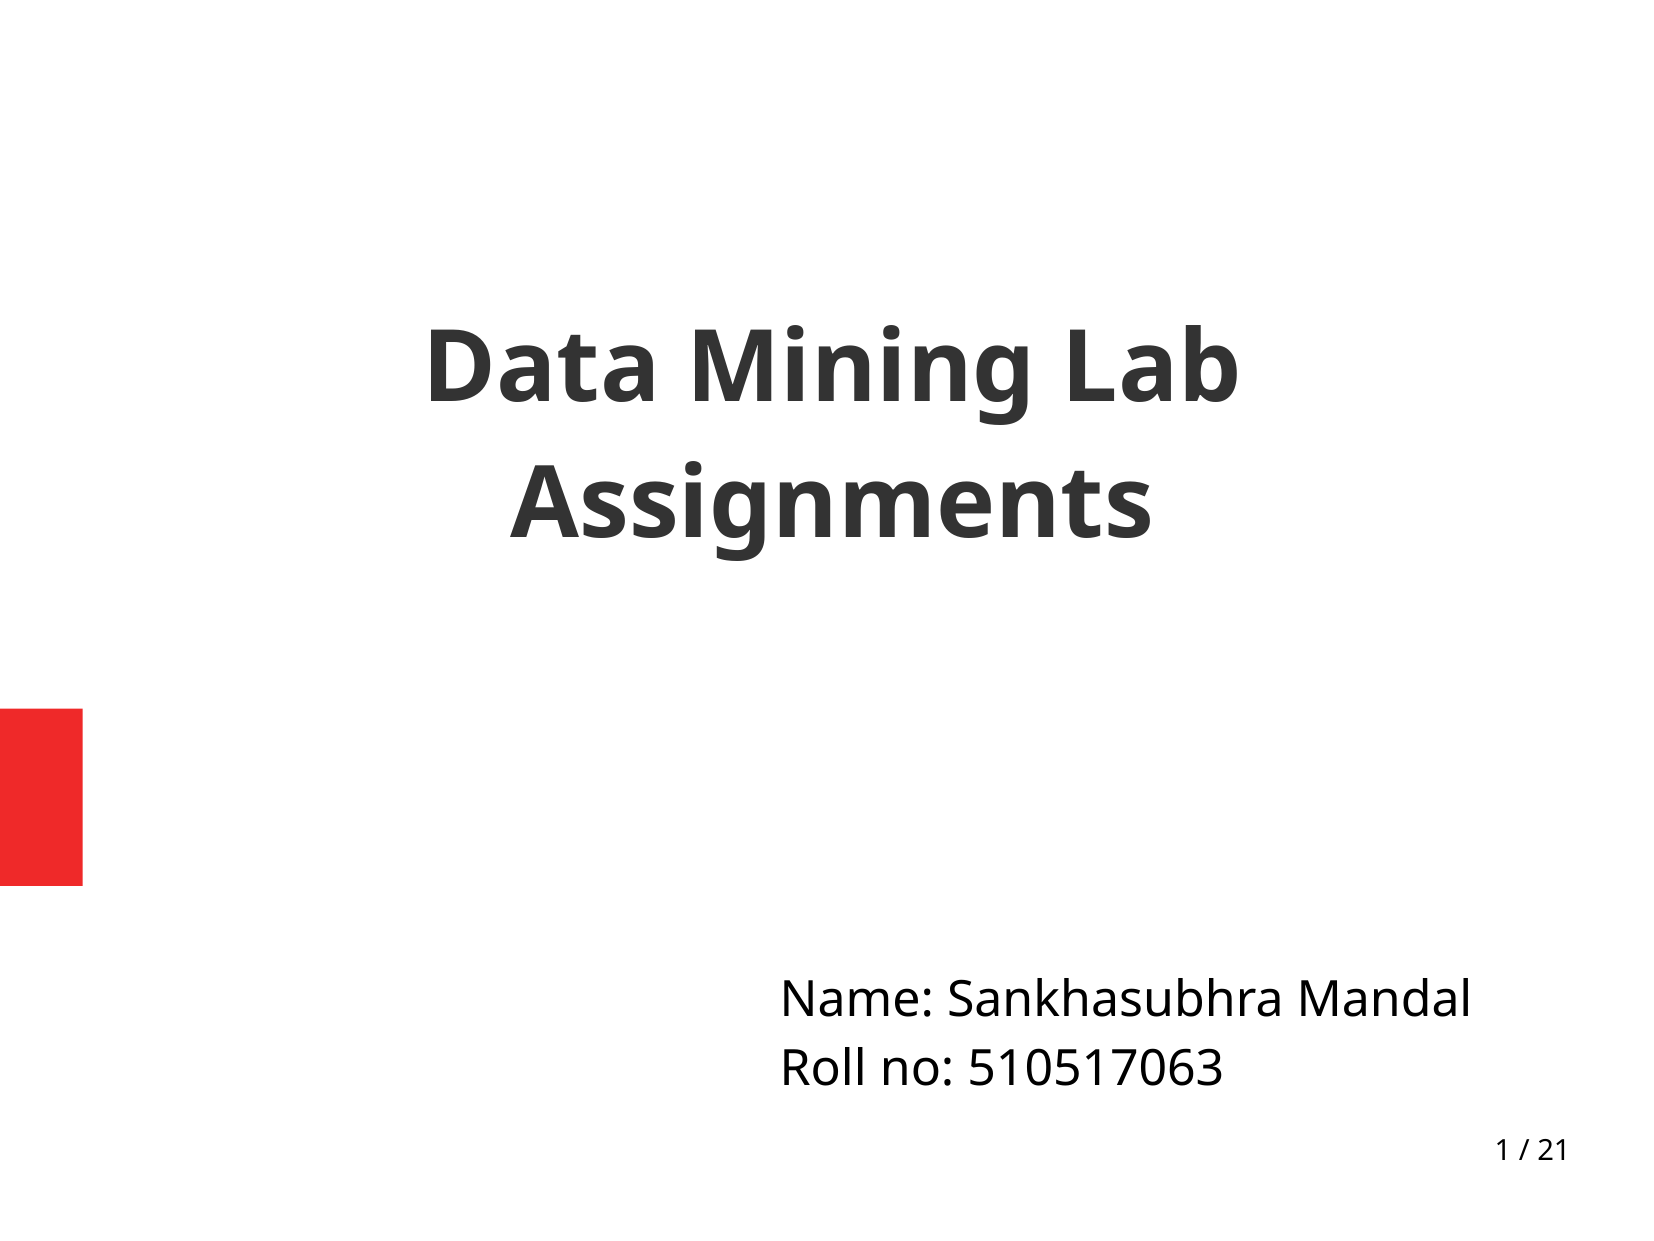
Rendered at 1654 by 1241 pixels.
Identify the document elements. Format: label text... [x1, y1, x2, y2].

title Data Mining Lab Assignments [129, 294, 1536, 567]
subtitle Name: Sankhasubhra Mandal Roll no: 510517063 [779, 953, 1607, 1110]
